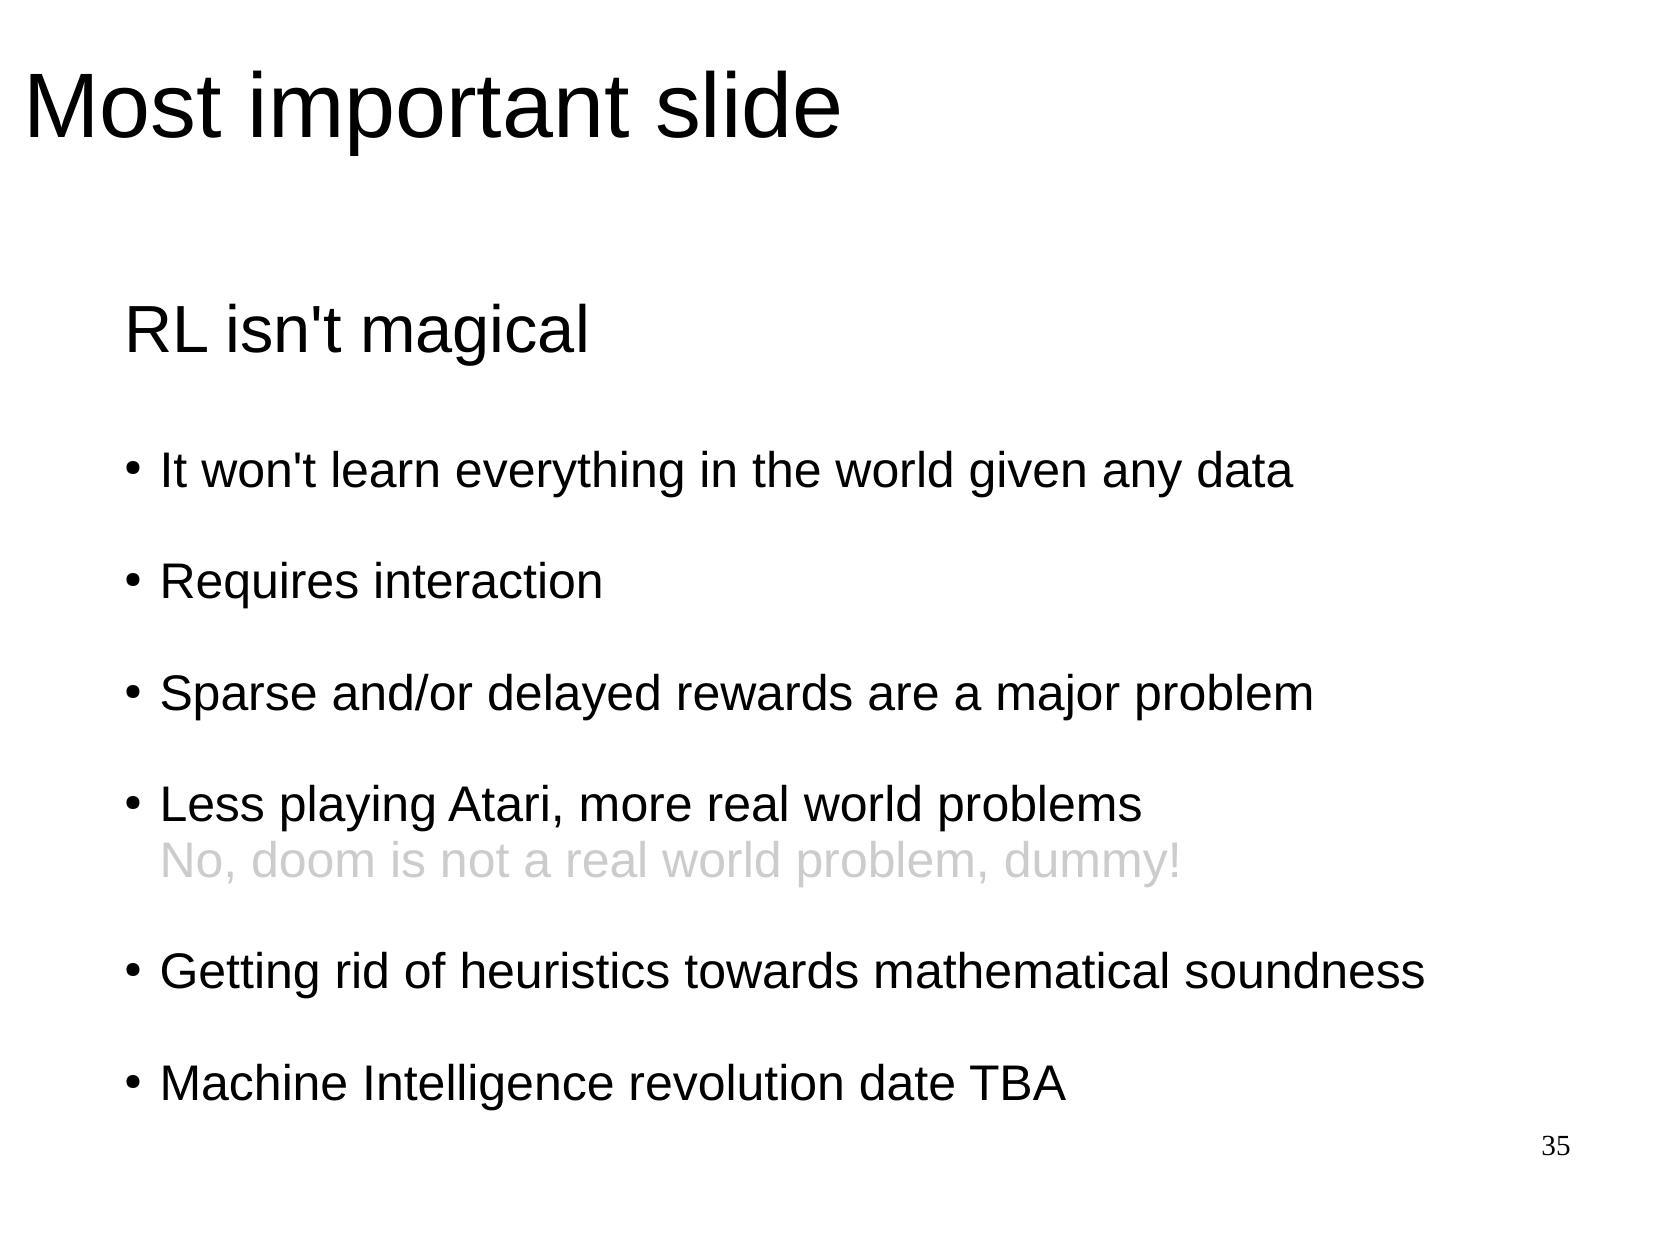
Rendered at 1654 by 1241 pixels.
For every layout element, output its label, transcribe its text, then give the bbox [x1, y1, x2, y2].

text_box RL isn't magical It won't learn everything in the world given any data Requires interaction Sparse and/or delayed rewards are a major problem Less playing Atari, more real world problems No, doom is not a real world problem, dummy! Getting rid of heuristics towards mathematical soundness Machine Intelligence revolution date TBA [0, 285, 1654, 1125]
title Most important slide [23, 2, 1512, 210]
